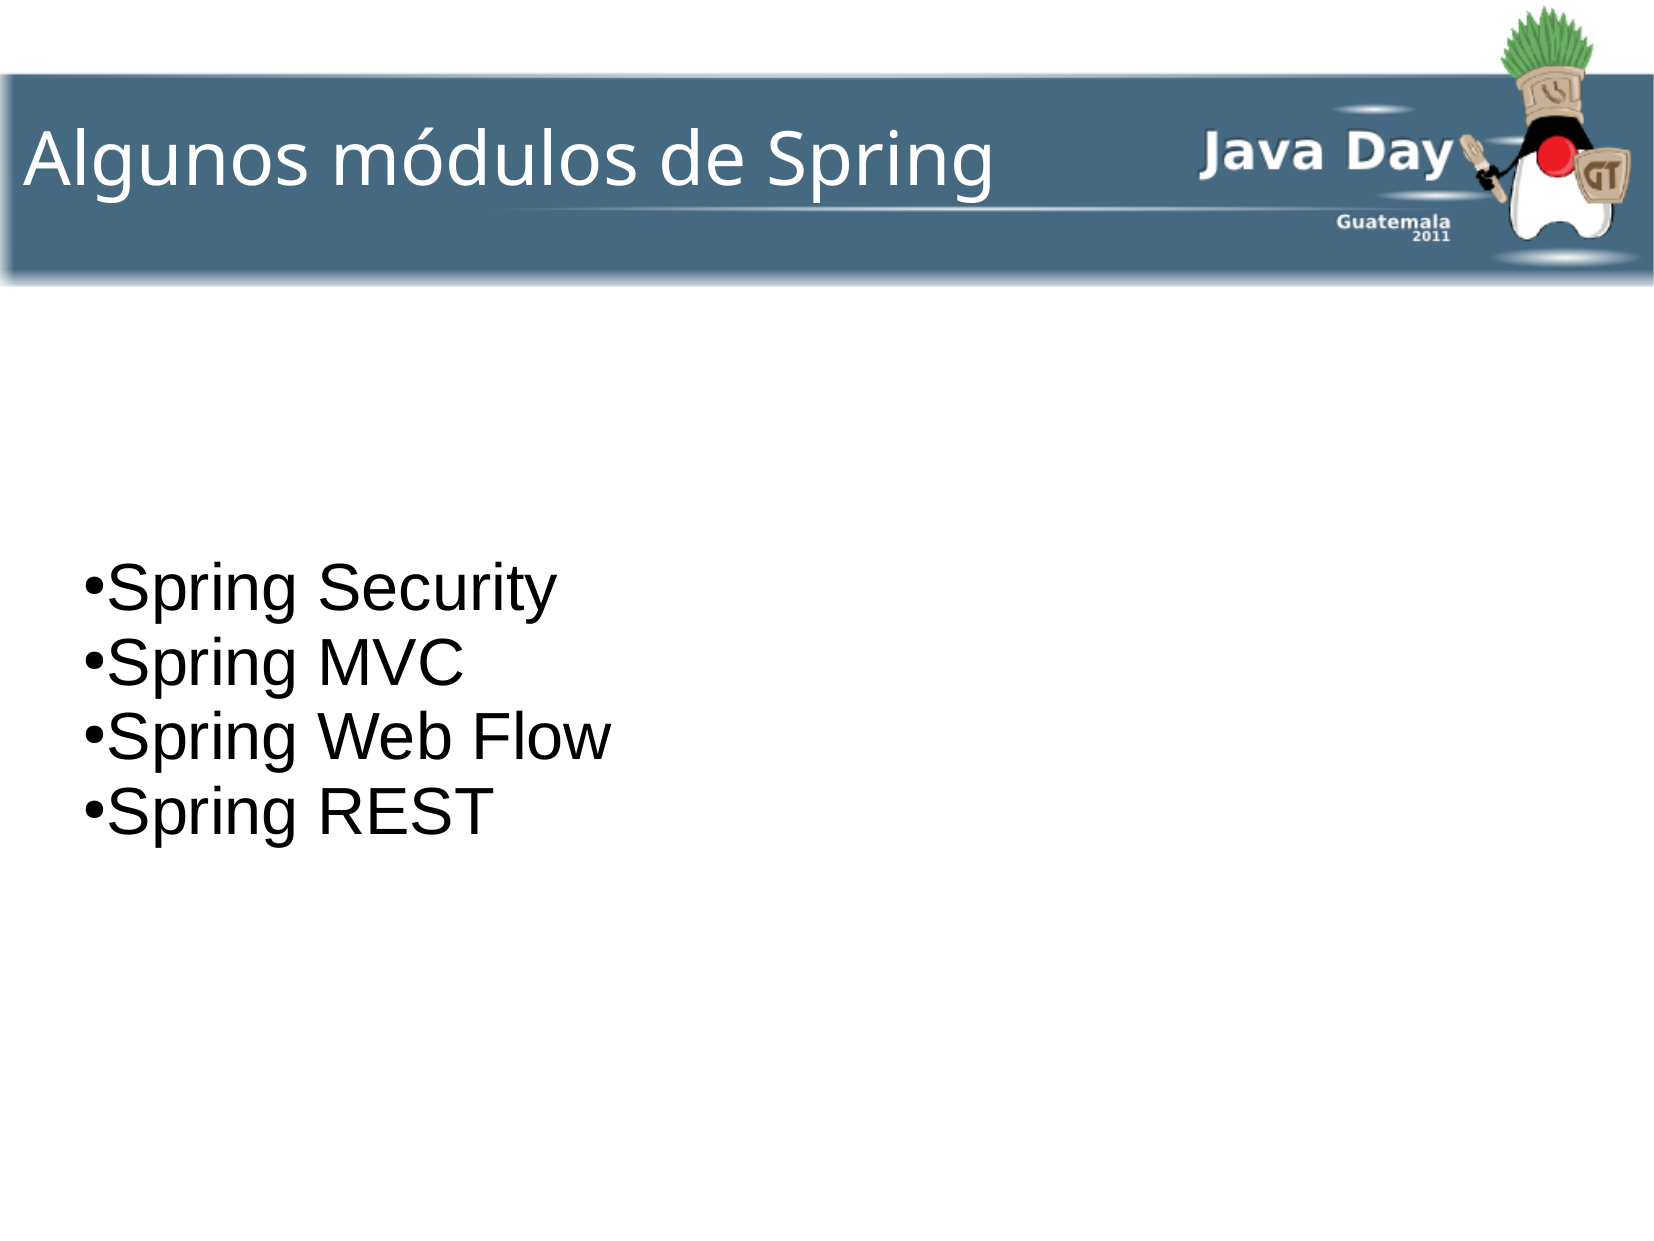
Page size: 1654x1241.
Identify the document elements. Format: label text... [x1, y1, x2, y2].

picture [0, 3, 1654, 287]
subtitle Spring Security Spring MVC Spring Web Flow Spring REST [82, 290, 1571, 1109]
title Algunos módulos de Spring [23, 52, 1512, 260]
